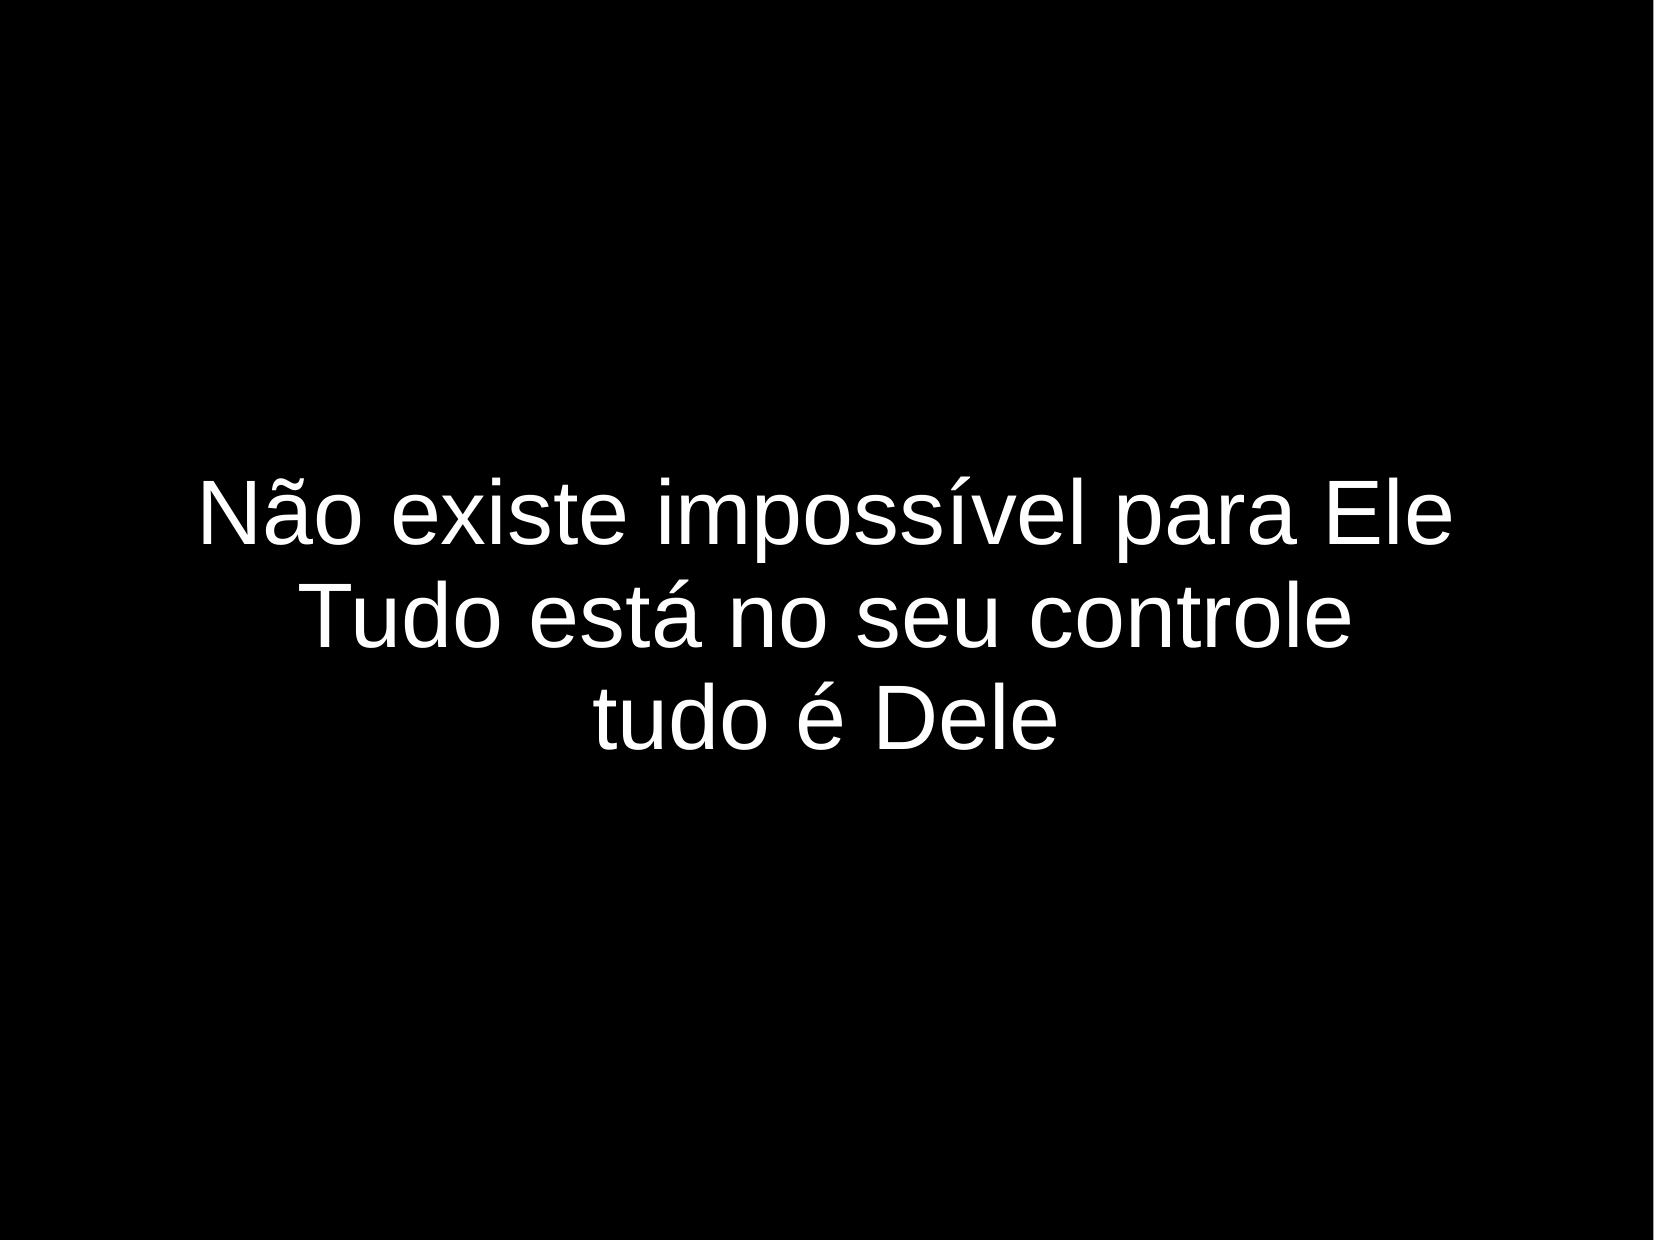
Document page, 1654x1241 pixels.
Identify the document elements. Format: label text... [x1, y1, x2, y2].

subtitle Não existe impossível para Ele Tudo está no seu controle tudo é Dele [82, 49, 1571, 1182]
